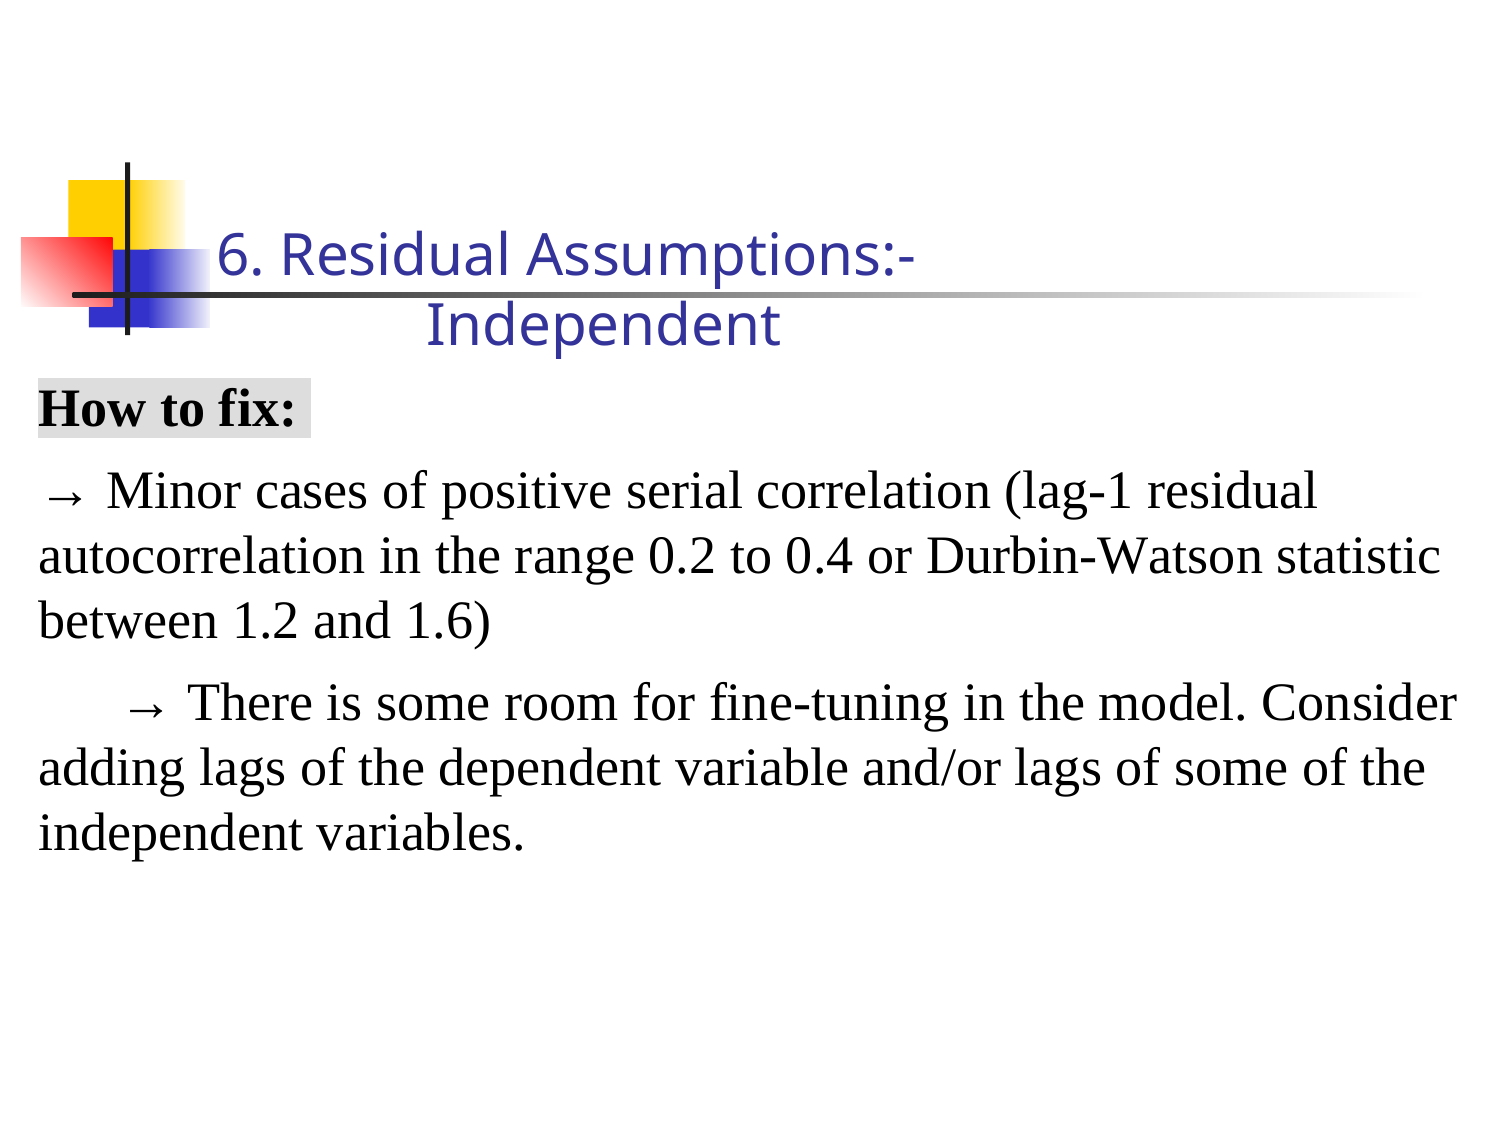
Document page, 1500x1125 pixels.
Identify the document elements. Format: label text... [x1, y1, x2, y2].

list How to fix: → Minor cases of positive serial correlation (lag-1 residual autocorrelation in the range 0.2 to 0.4 or Durbin-Watson statistic between 1.2 and 1.6) → There is some room for fine-tuning in the model. Consider adding lags of the dependent variable and/or lags of some of the independent variables. [23, 364, 1500, 922]
title 6. Residual Assumptions:- Independent [201, 209, 1477, 364]
